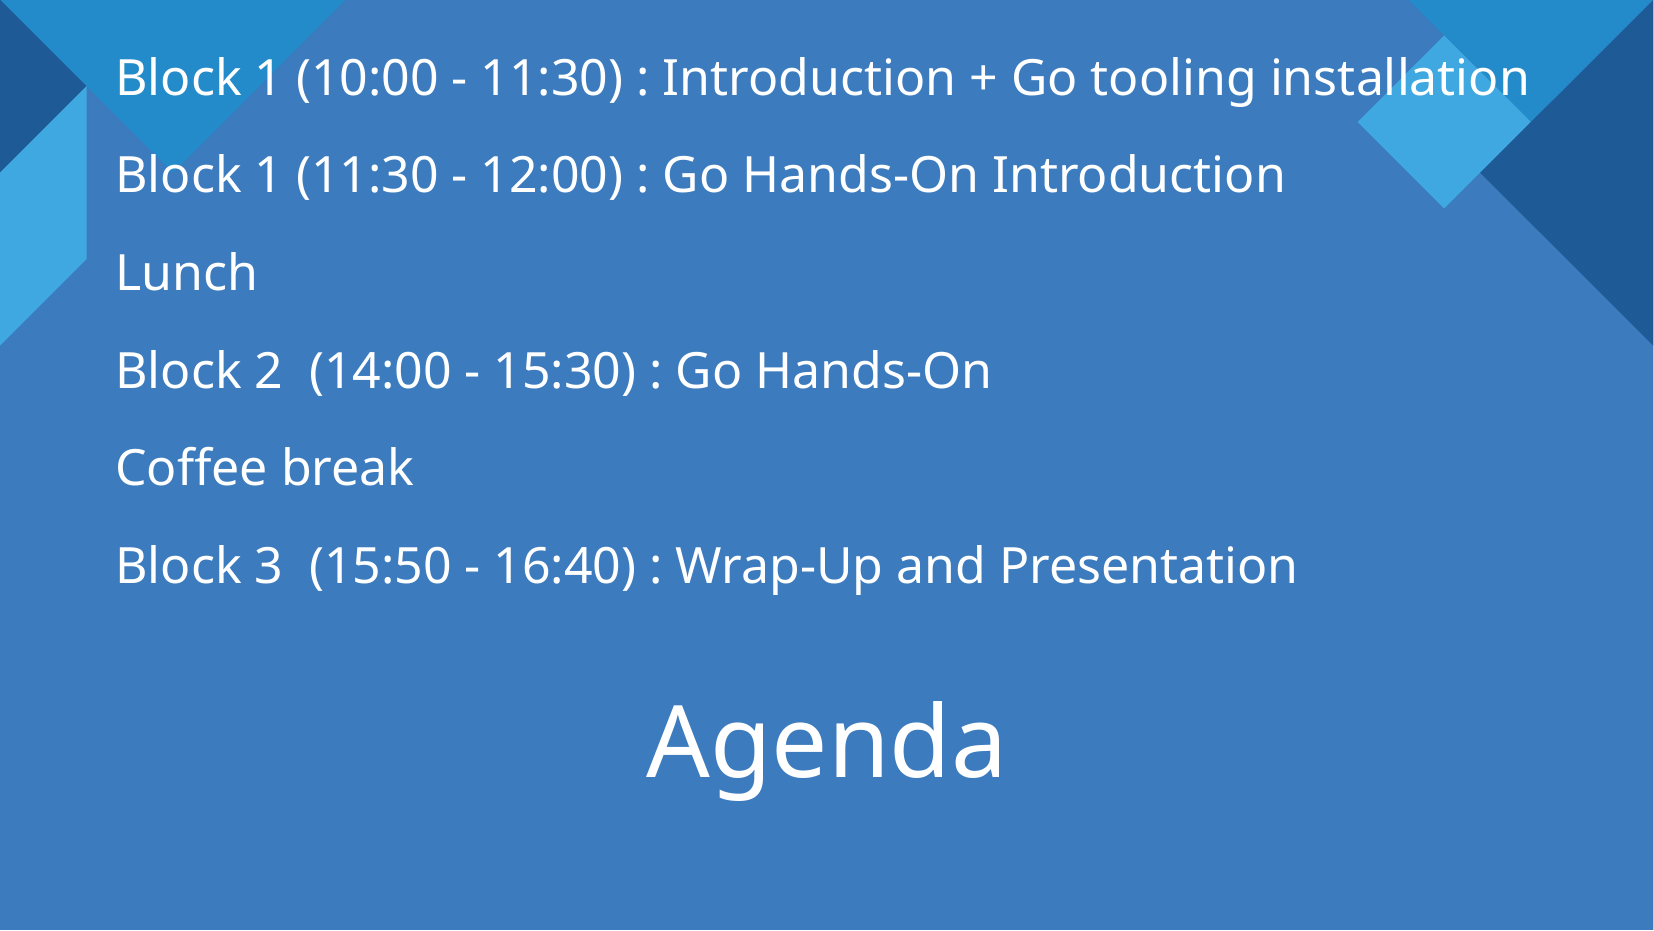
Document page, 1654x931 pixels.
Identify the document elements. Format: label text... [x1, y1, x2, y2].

title Agenda [59, 649, 1595, 827]
list Block 1 (10:00 - 11:30) : Introduction + Go tooling installation Block 1 (11:30 - 12:00) : Go Hands-On Introduction Lunch Block 2 (14:00 - 15:30) : Go Hands-On Coffee break Block 3 (15:50 - 16:40) : Wrap-Up and Presentation [55, 41, 1591, 574]
